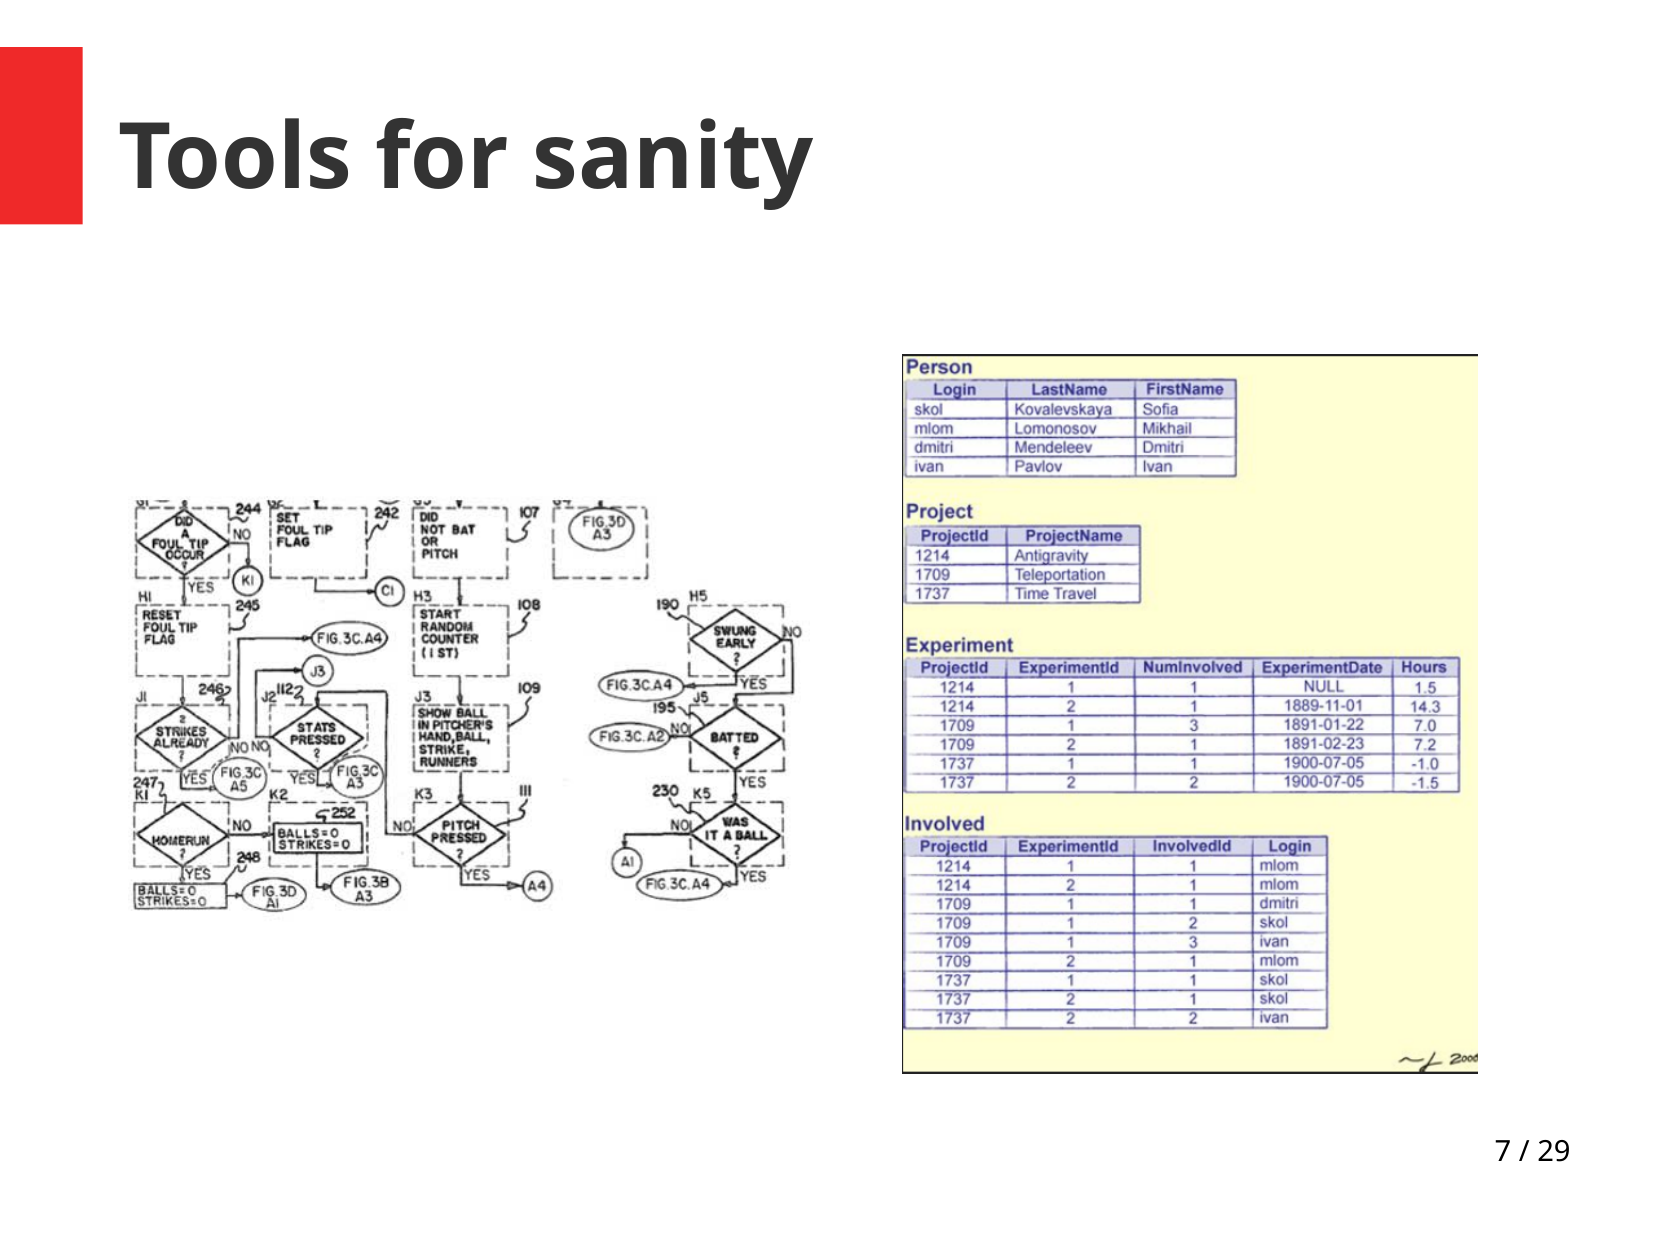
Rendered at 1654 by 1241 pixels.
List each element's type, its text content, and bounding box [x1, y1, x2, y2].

picture [902, 354, 1478, 1074]
picture [118, 455, 810, 973]
title Tools for sanity [118, 49, 1571, 257]
